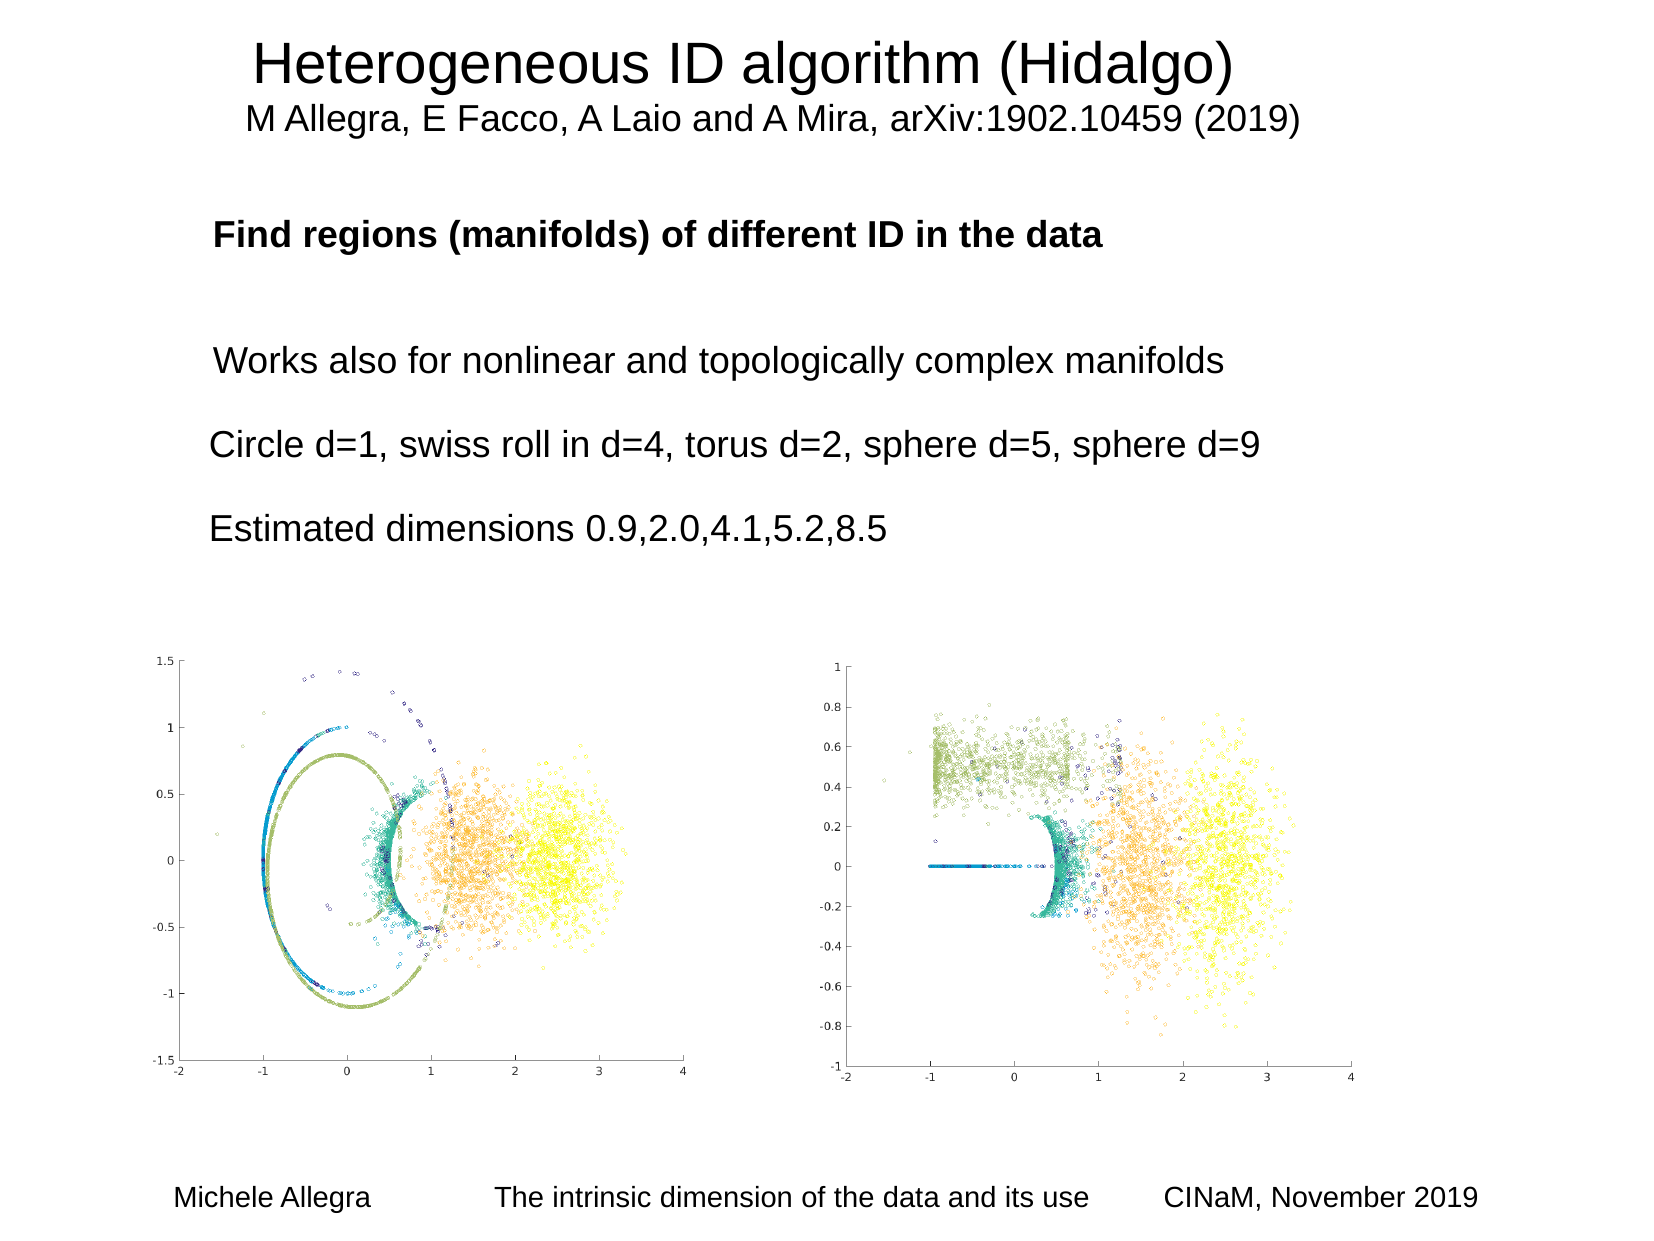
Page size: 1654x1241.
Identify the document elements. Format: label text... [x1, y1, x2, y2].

text_box Find regions (manifolds) of different ID in the data Works also for nonlinear and topologically complex manifolds Circle d=1, swiss roll in d=4, torus d=2, sphere d=5, sphere d=9 Estimated dimensions 0.9,2.0,4.1,5.2,8.5 [162, 38, 1371, 599]
picture [94, 624, 745, 1113]
title Heterogeneous ID algorithm (Hidalgo) [118, 30, 1371, 161]
picture [761, 630, 1413, 1119]
subtitle [82, 198, 1571, 1111]
title Michele Allegra The intrinsic dimension of the data and its use CINaM, November 2019 [83, 1159, 1572, 1235]
